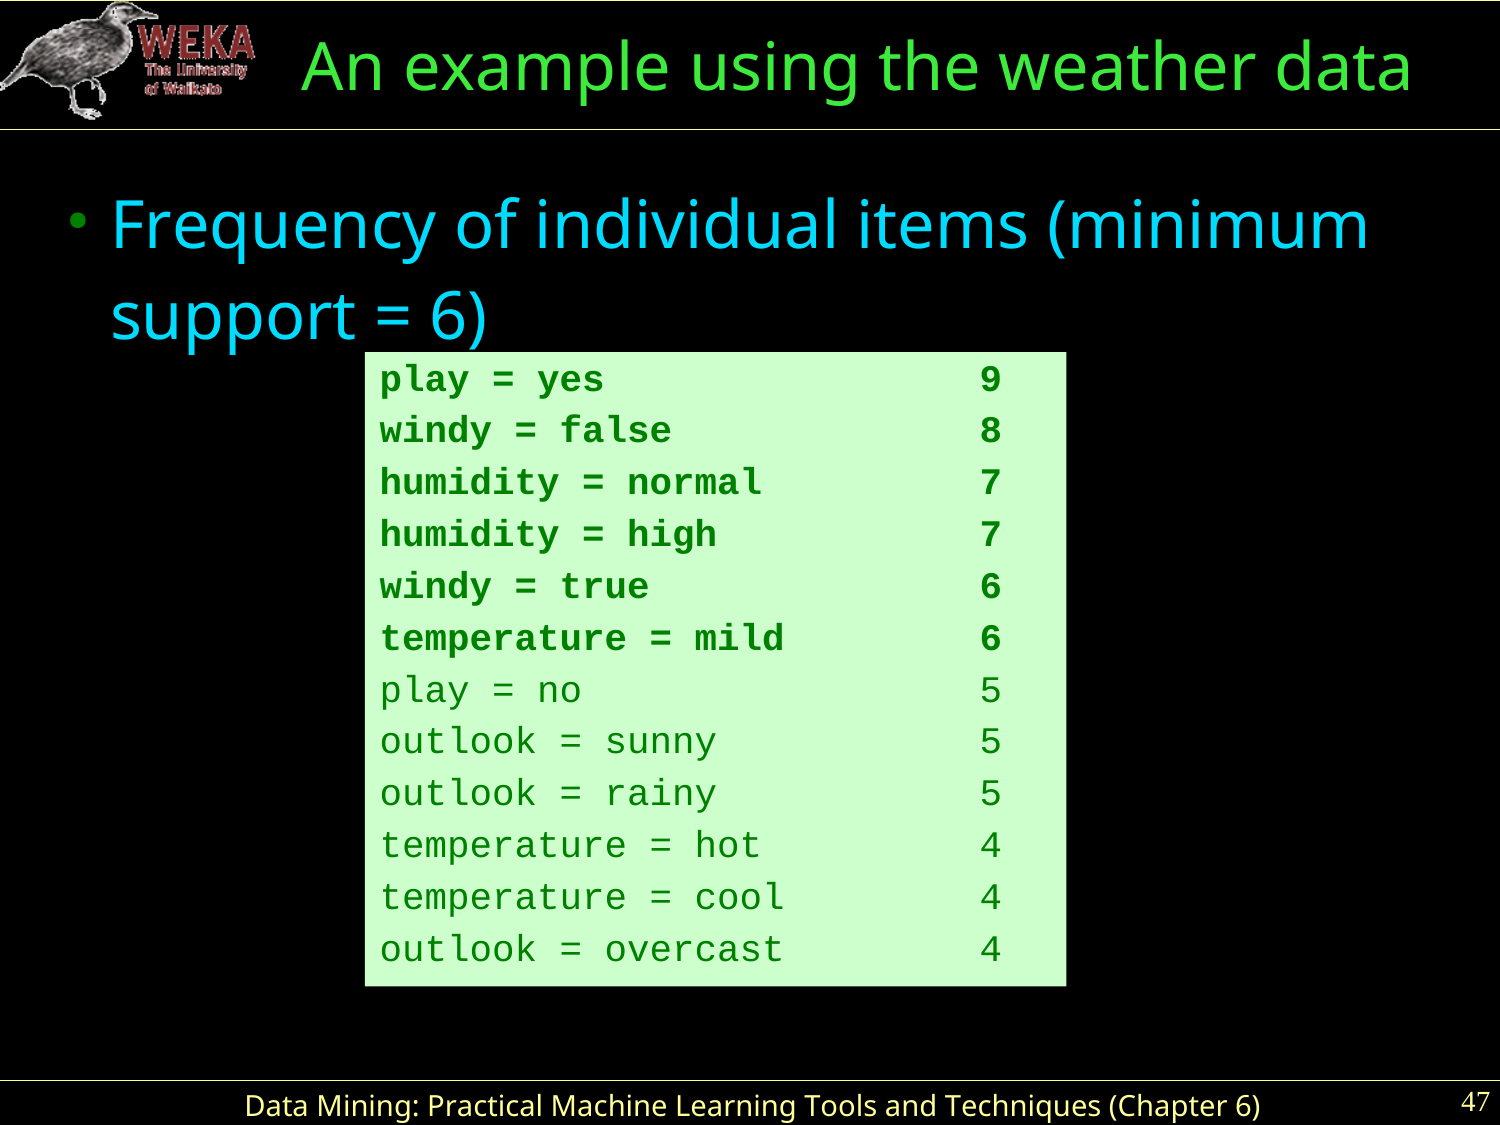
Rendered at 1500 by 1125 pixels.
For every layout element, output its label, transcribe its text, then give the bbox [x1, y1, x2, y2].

title An example using the weather data [301, 0, 1470, 159]
list Frequency of individual items (minimum support = 6) [67, 177, 1418, 349]
picture [0, 1, 266, 129]
text_box play = yes 9 windy = false 8 humidity = normal 7 humidity = high 7 windy = true 6 temperature = mild 6 play = no 5 outlook = sunny 5 outlook = rainy 5 temperature = hot 4 temperature = cool 4 outlook = overcast 4 [364, 352, 1067, 987]
